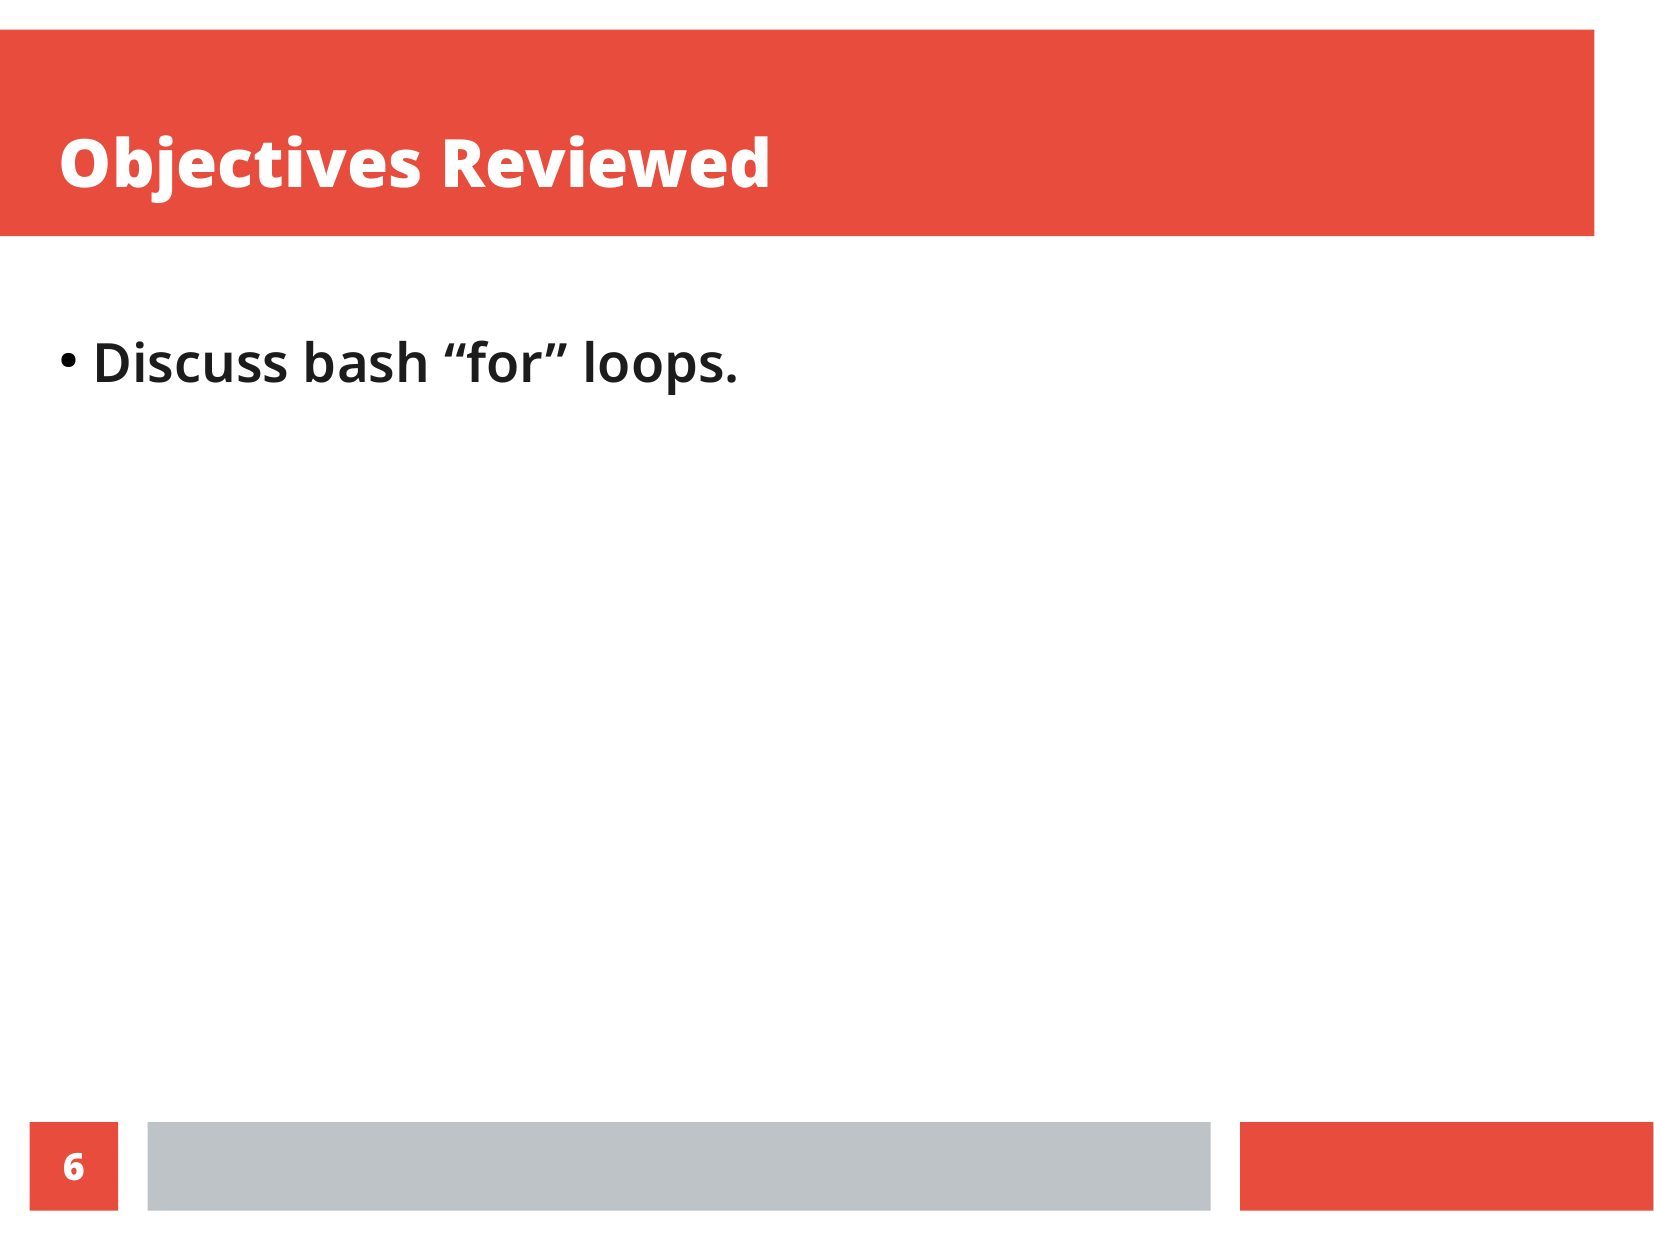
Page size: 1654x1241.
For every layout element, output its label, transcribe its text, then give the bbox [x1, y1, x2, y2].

title Objectives Reviewed [59, 59, 1595, 207]
list Discuss bash “for” loops. [59, 324, 1565, 1093]
